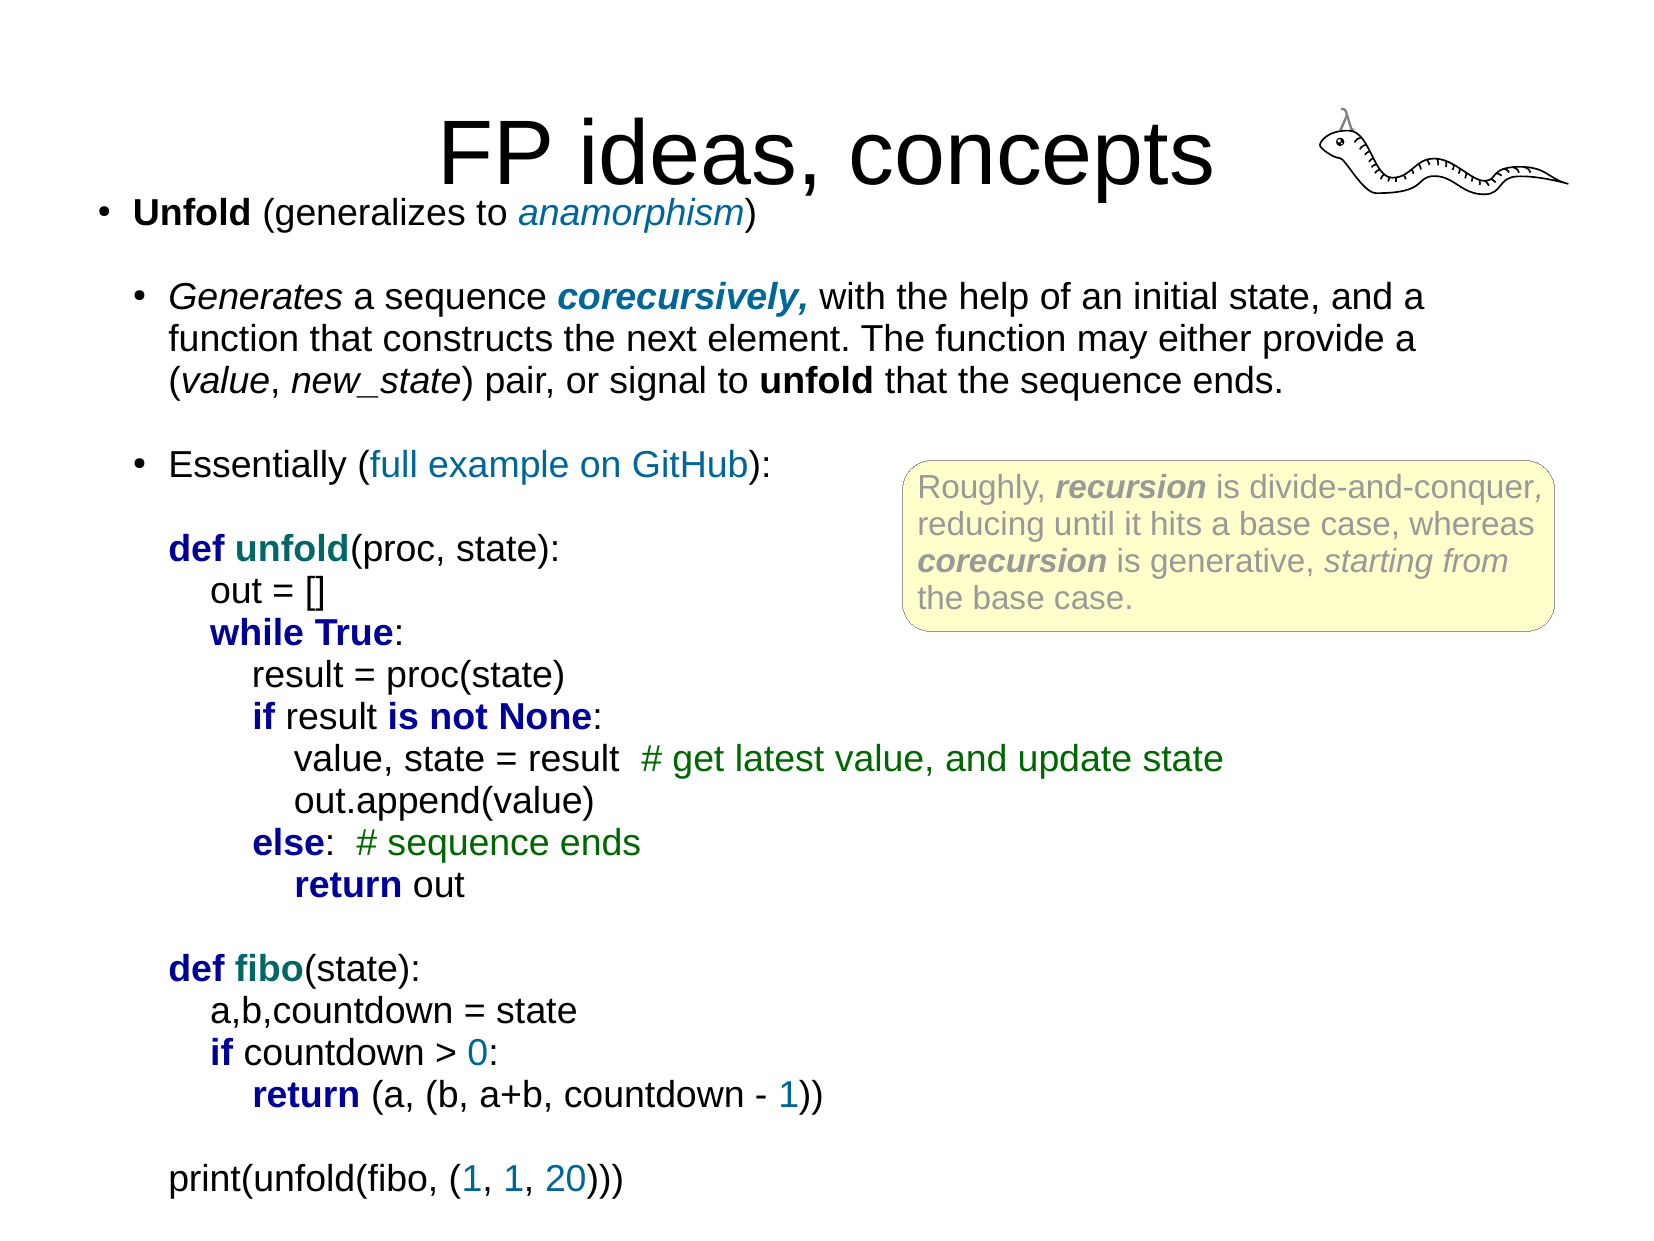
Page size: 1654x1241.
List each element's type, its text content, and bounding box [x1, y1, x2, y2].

text_box Unfold (generalizes to anamorphism) Generates a sequence corecursively, with the help of an initial state, and a function that constructs the next element. The function may either provide a (value, new_state) pair, or signal to unfold that the sequence ends. Essentially (full example on GitHub): def unfold(proc, state): out = [] while True: result = proc(state) if result is not None: value, state = result # get latest value, and update state out.append(value) else: # sequence ends return out def fibo(state): a,b,countdown = state if countdown > 0: return (a, (b, a+b, countdown - 1)) print(unfold(fibo, (1, 1, 20))) [82, 184, 1561, 1207]
picture [1319, 107, 1569, 196]
title FP ideas, concepts [82, 49, 1571, 257]
text_box Roughly, recursion is divide-and-conquer, reducing until it hits a base case, whereas corecursion is generative, starting from the base case. [902, 460, 1566, 626]
